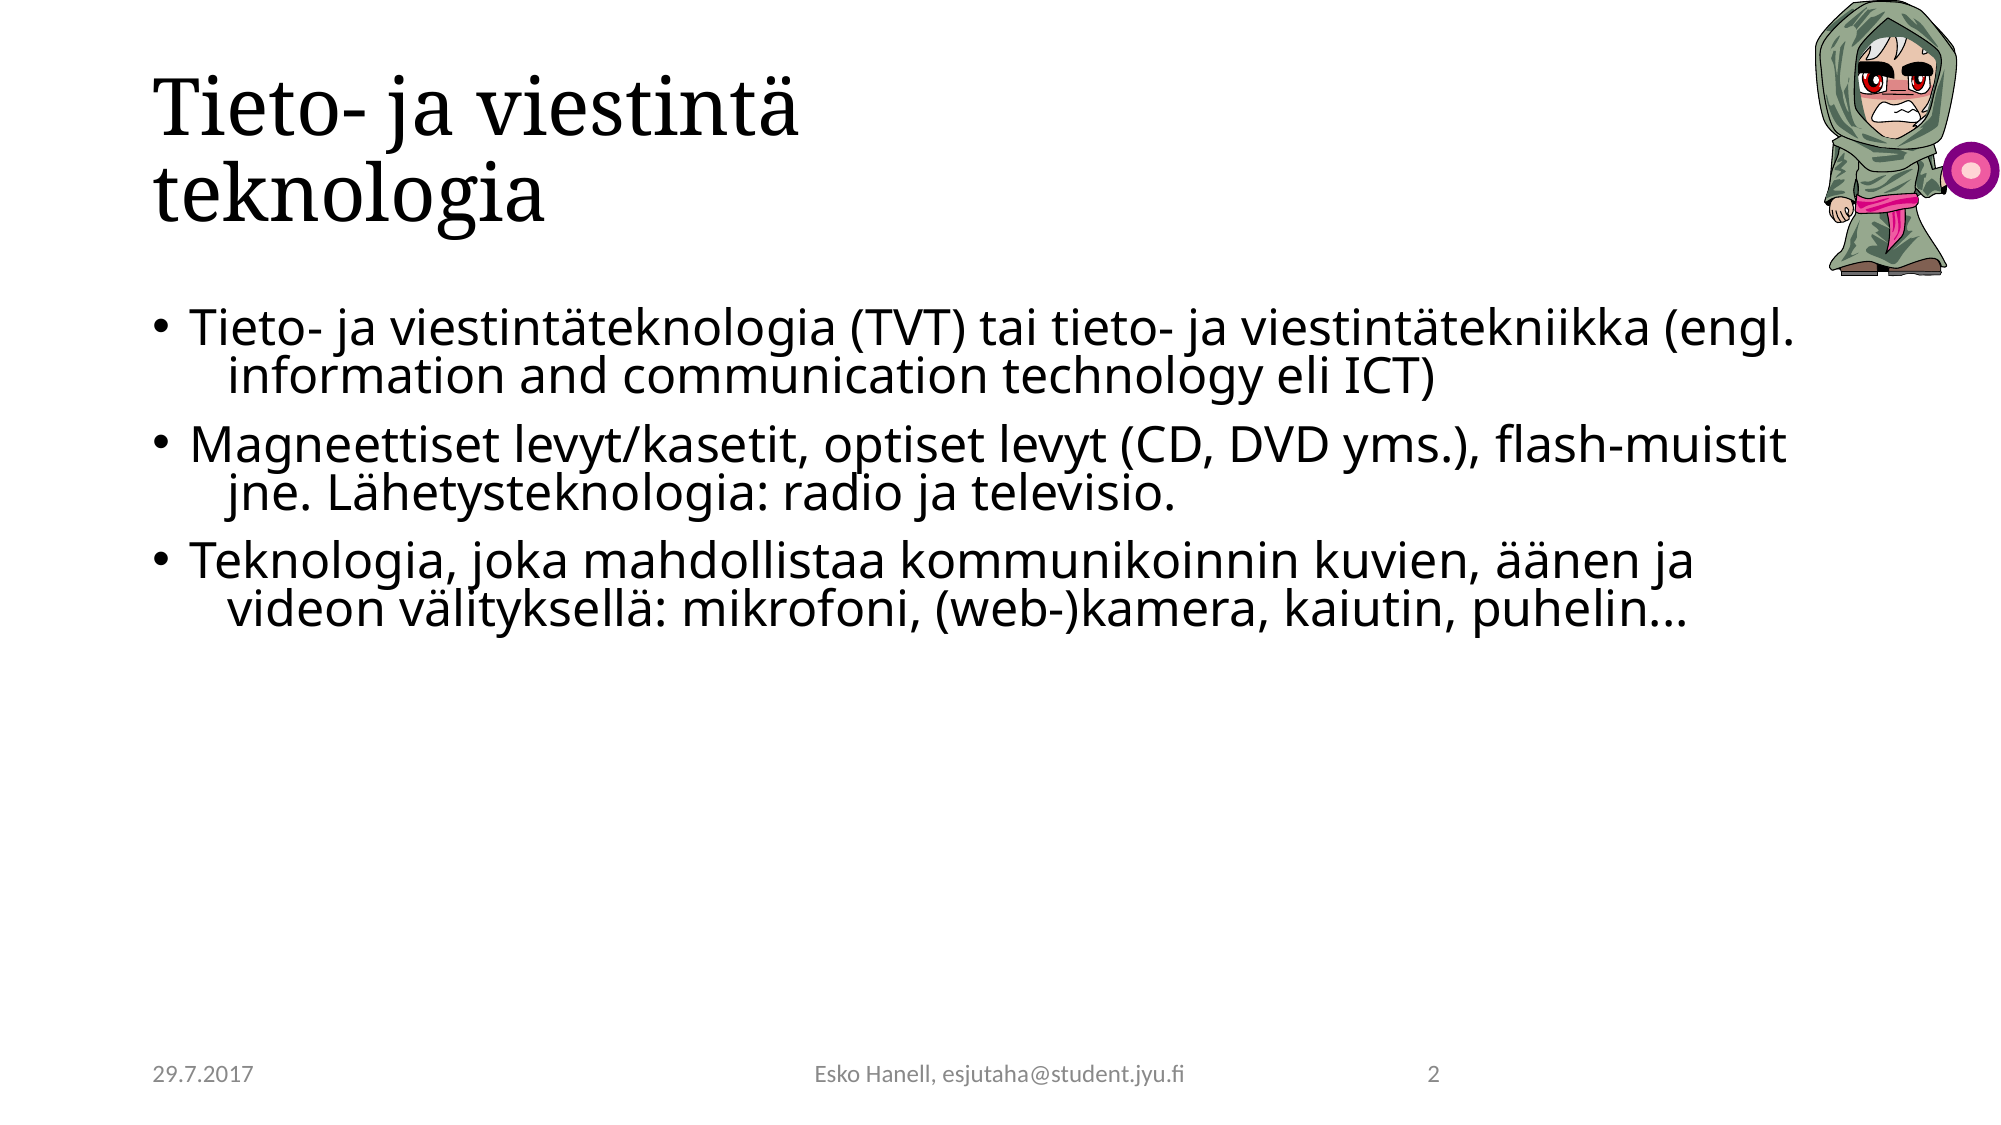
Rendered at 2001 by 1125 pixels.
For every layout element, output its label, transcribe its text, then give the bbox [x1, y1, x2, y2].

text_box [1412, 1042, 1863, 1103]
title Tieto- ja viestintä teknologia [137, 59, 1863, 278]
list Tieto- ja viestintäteknologia (TVT) tai tieto- ja viestintätekniikka (engl. information and communication technology eli ICT) Magneettiset levyt/kasetit, optiset levyt (CD, DVD yms.), flash-muistit jne. Lähetysteknologia: radio ja televisio. Teknologia, joka mahdollistaa kommunikoinnin kuvien, äänen ja videon välityksellä: mikrofoni, (web-)kamera, kaiutin, puhelin... [137, 299, 1863, 1014]
text_box Esko Hanell, esjutaha@student.jyu.fi [662, 1042, 1338, 1103]
text_box 29.7.2017 [137, 1042, 588, 1103]
